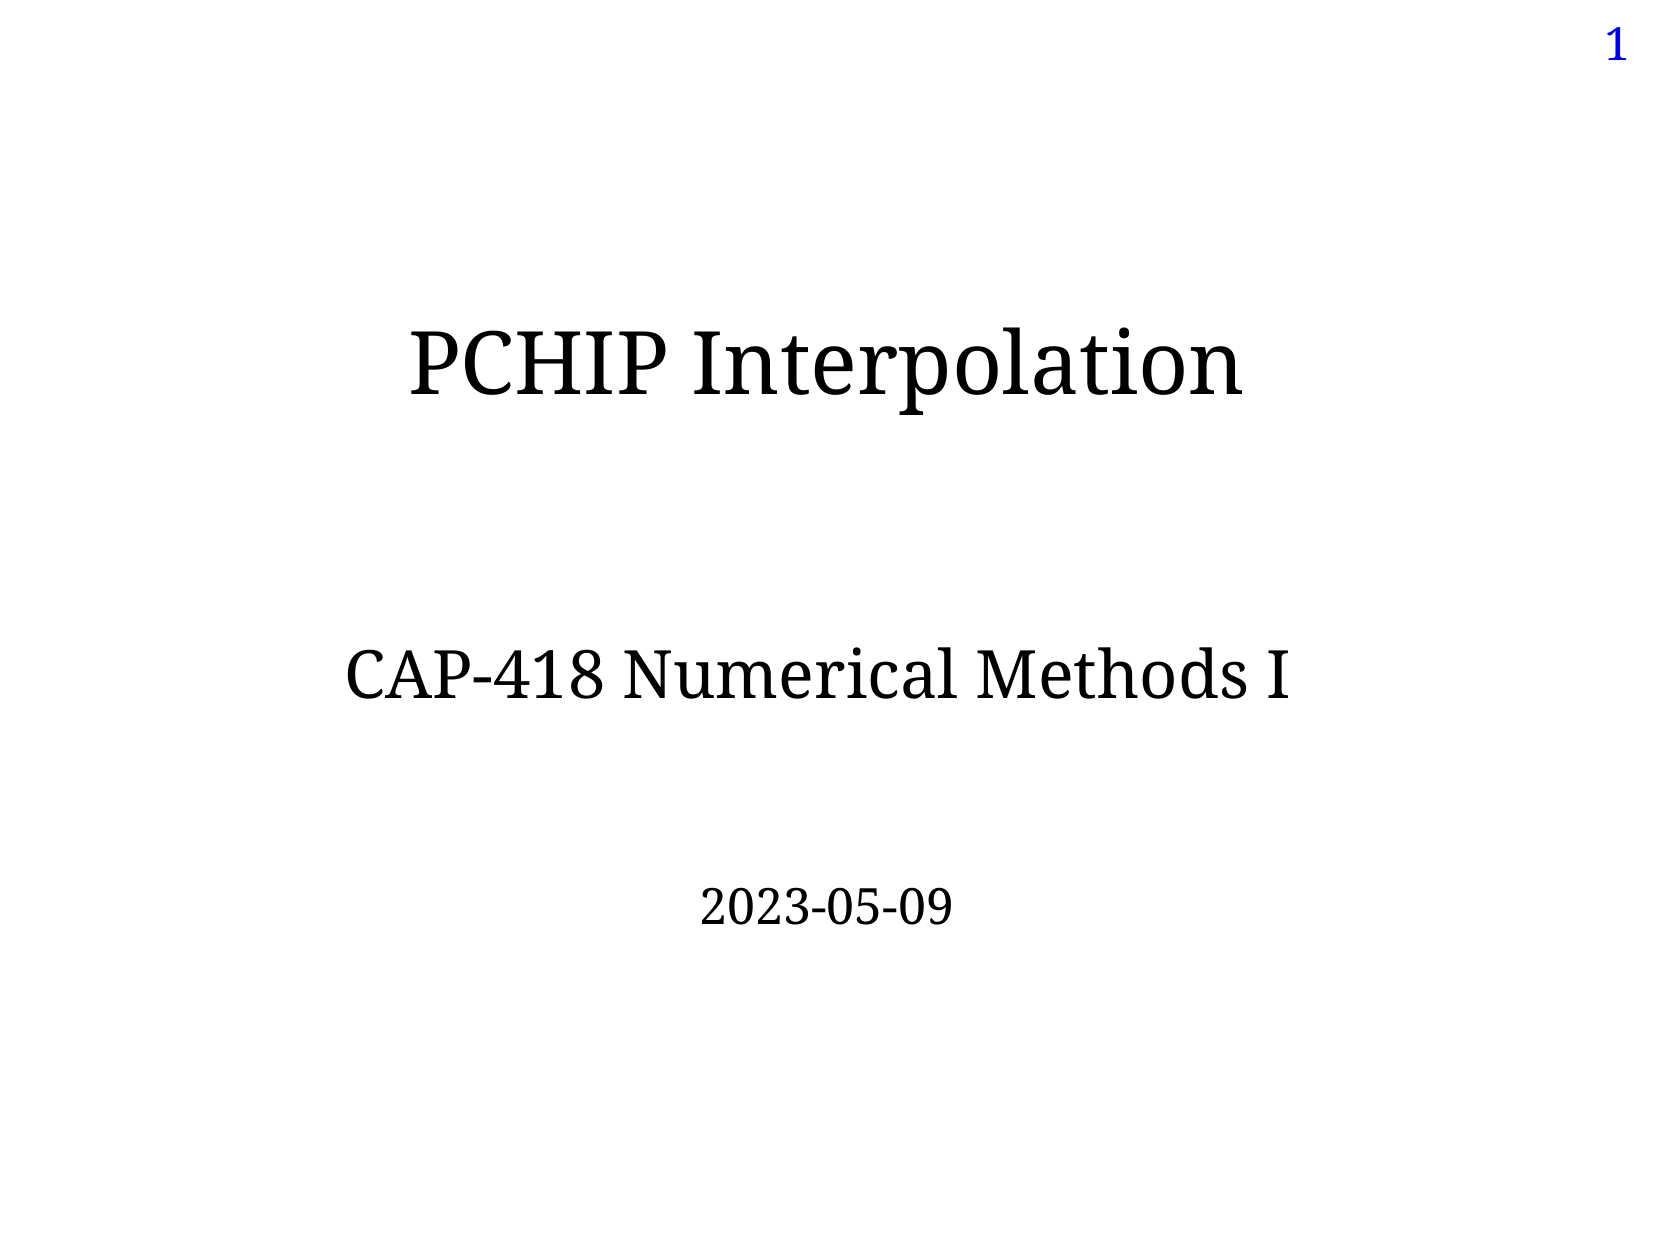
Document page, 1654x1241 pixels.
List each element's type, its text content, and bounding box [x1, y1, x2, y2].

list PCHIP Interpolation CAP-418 Numerical Methods I 2023-05-09 [59, 29, 1595, 1211]
